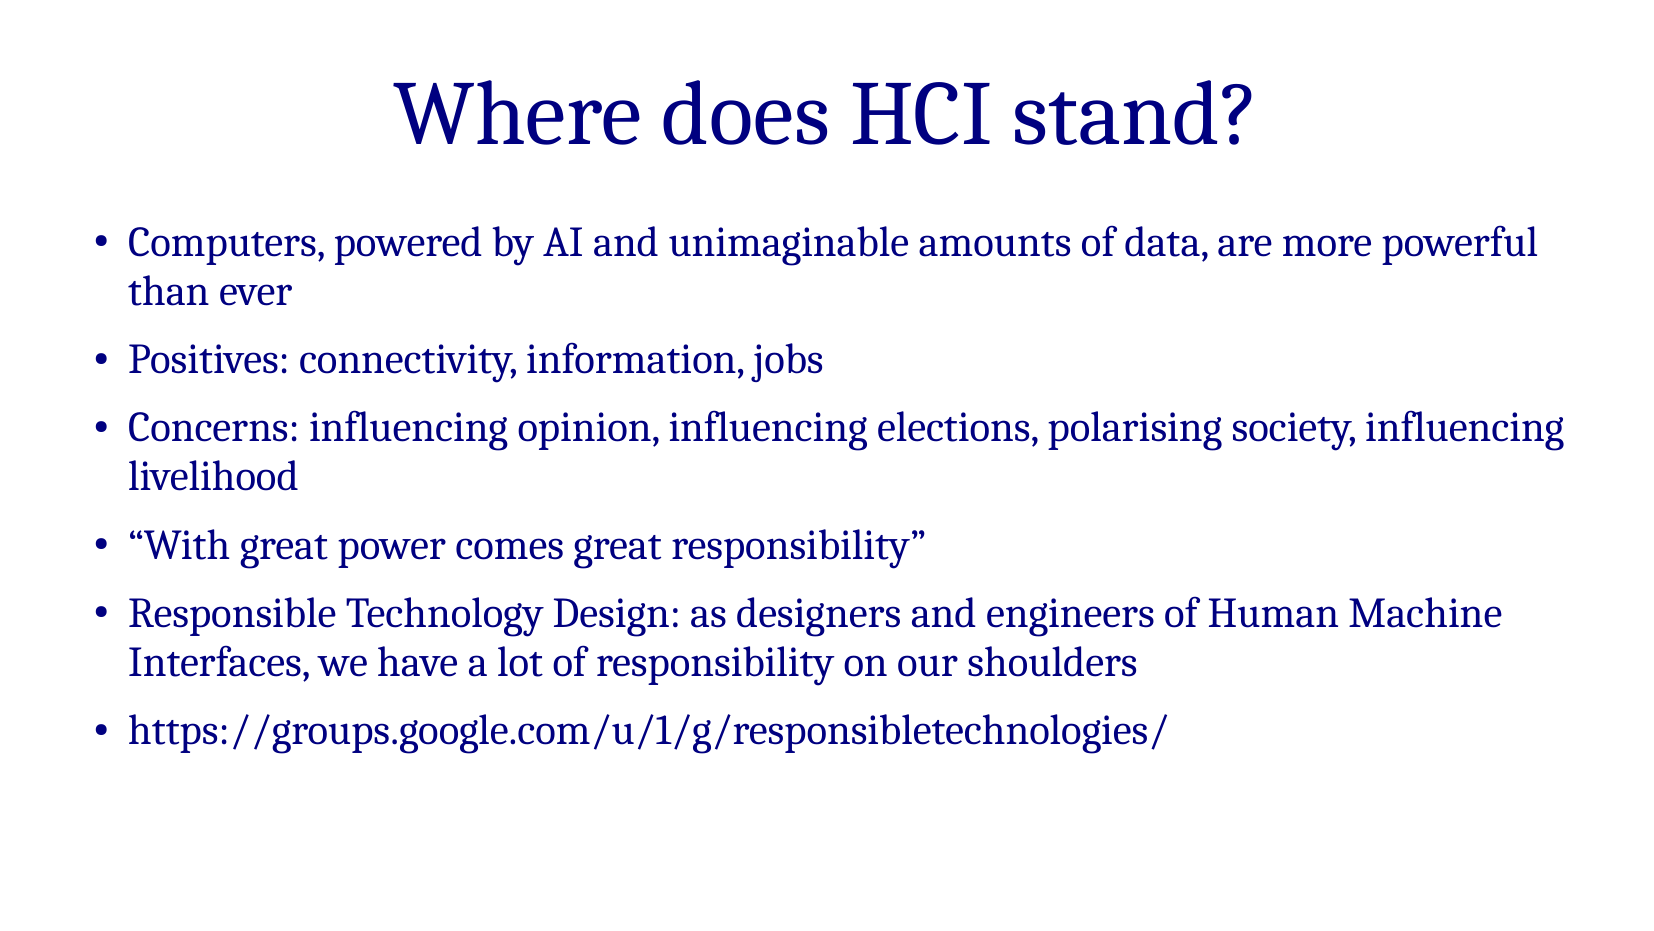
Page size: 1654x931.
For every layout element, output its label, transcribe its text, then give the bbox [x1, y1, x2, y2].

title Where does HCI stand? [82, 37, 1571, 193]
list Computers, powered by AI and unimaginable amounts of data, are more powerful than ever Positives: connectivity, information, jobs Concerns: influencing opinion, influencing elections, polarising society, influencing livelihood “With great power comes great responsibility” Responsible Technology Design: as designers and engineers of Human Machine Interfaces, we have a lot of responsibility on our shoulders https://groups.google.com/u/1/g/responsibletechnologies/ [82, 217, 1571, 758]
